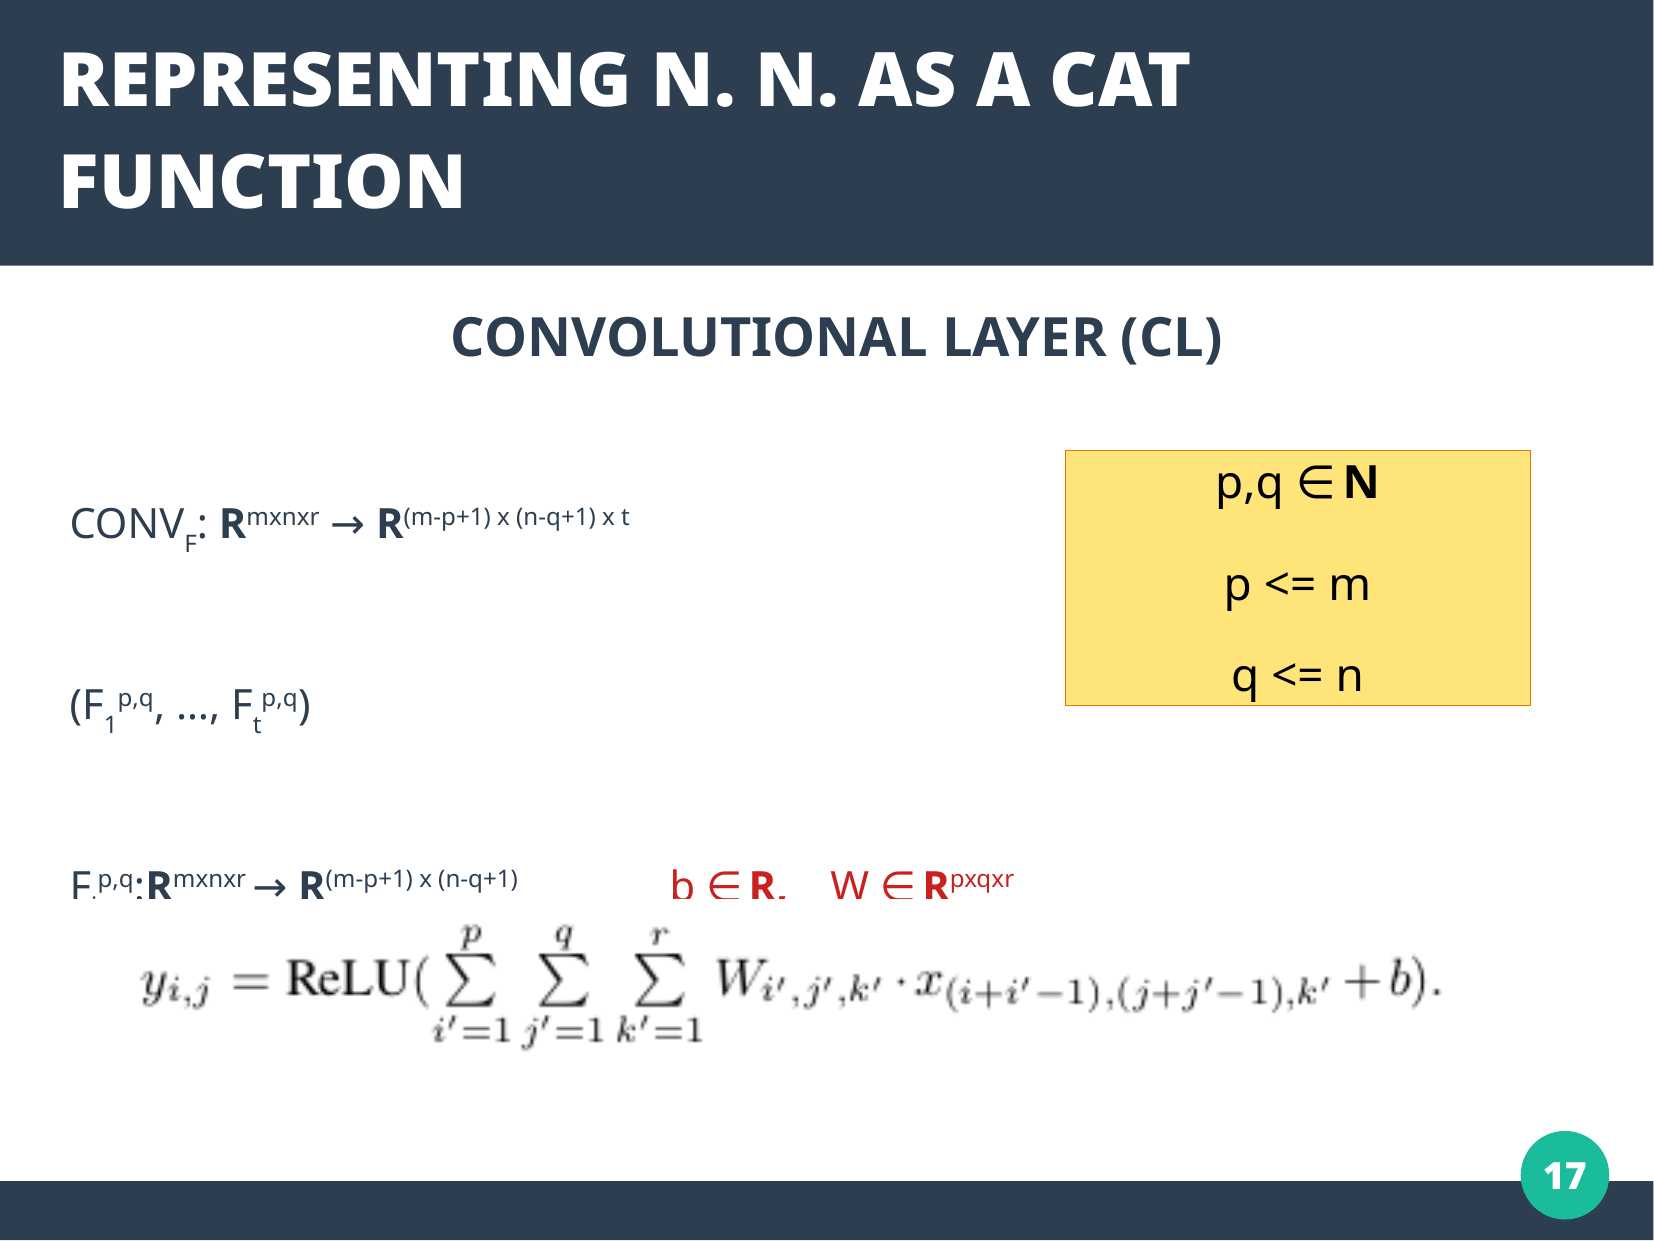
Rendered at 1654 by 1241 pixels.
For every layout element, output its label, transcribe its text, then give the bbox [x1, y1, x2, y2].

title REPRESENTING N. N. AS A CAT FUNCTION [59, 49, 1595, 207]
text_box p,q ∈ N p <= m q <= n [1065, 450, 1531, 706]
picture [60, 899, 1512, 1078]
list CONVOLUTIONAL LAYER (CL) CONVF: Rmxnxr → R(m-p+1) x (n-q+1) x t (F1p,q, …, Ftp,q) Fip,q:Rmxnxr → R(m-p+1) x (n-q+1) b ∈ R, W ∈ Rpxqxr [69, 298, 1606, 1126]
